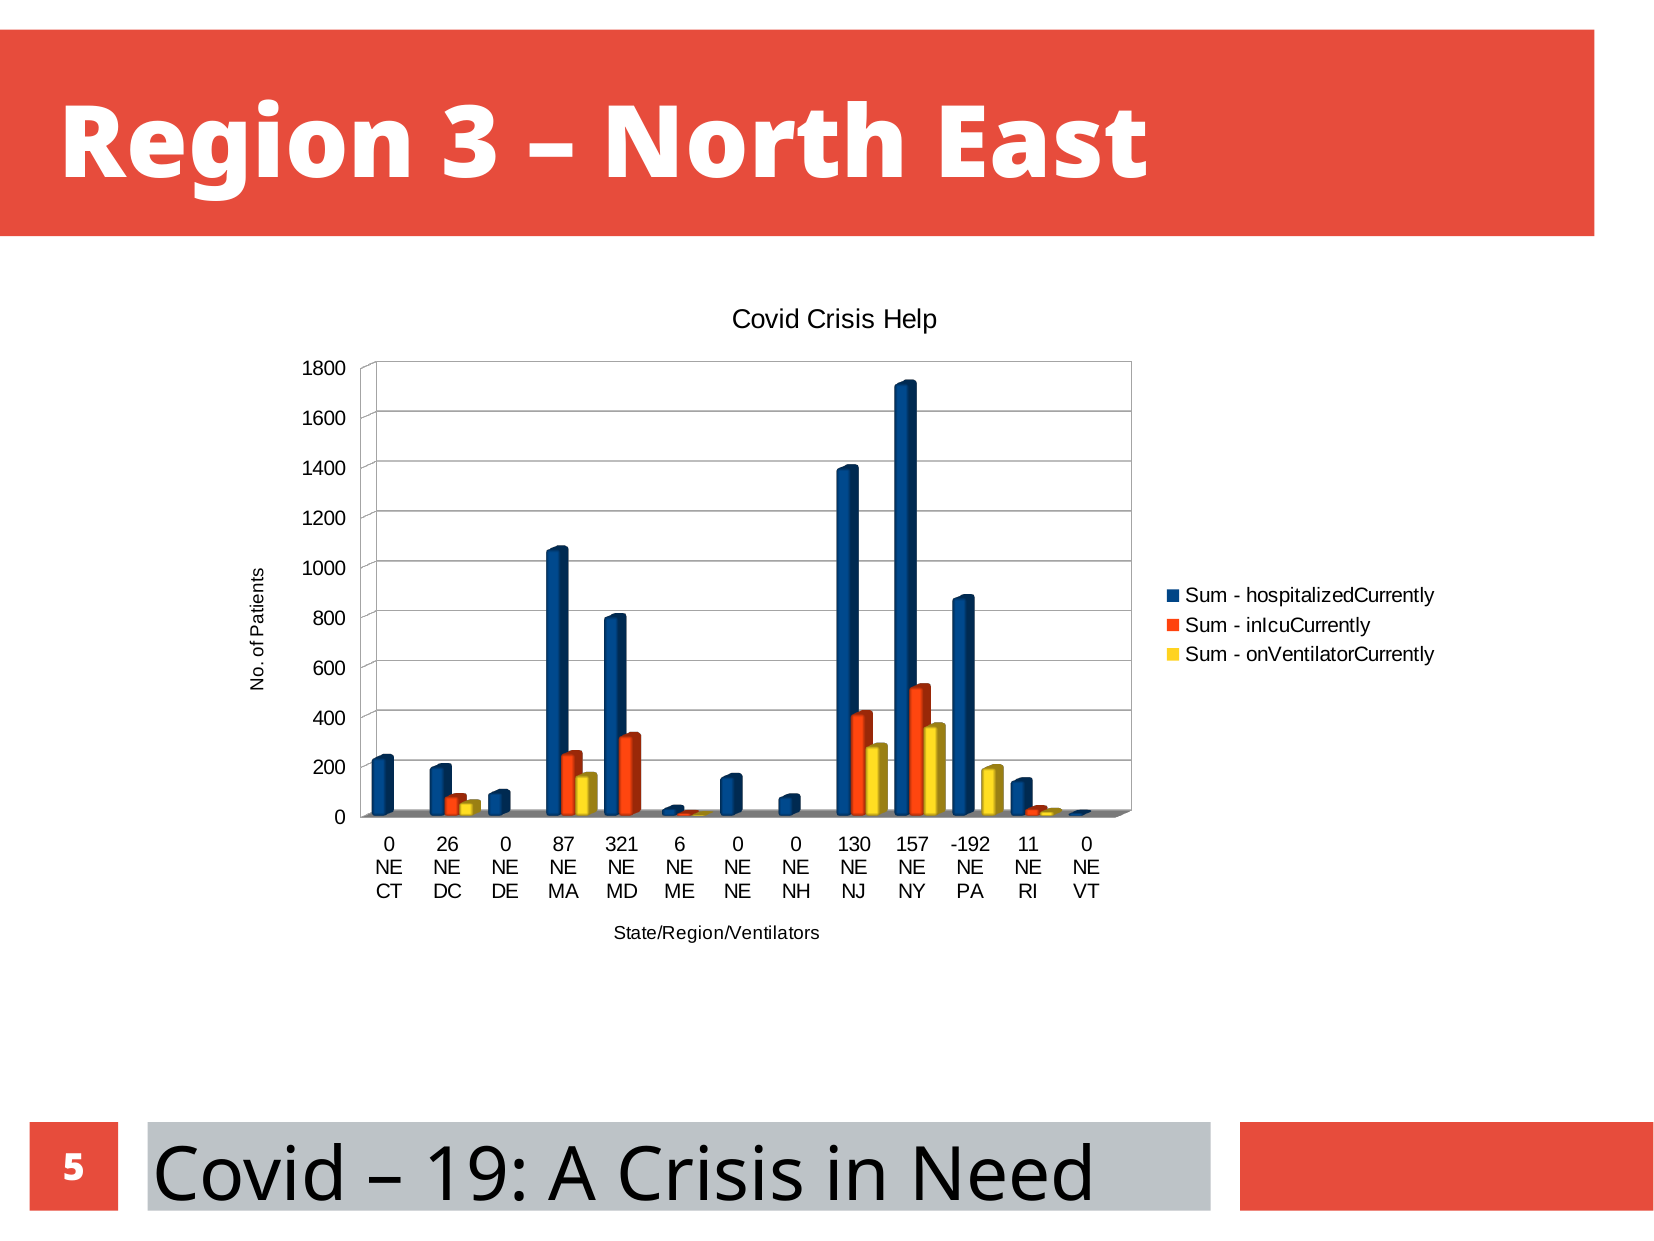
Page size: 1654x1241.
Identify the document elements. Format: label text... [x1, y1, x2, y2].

text_box Covid – 19: A Crisis in Need [137, 1112, 1276, 1241]
title Region 3 – North East [59, 59, 1595, 207]
chart [213, 275, 1455, 975]
